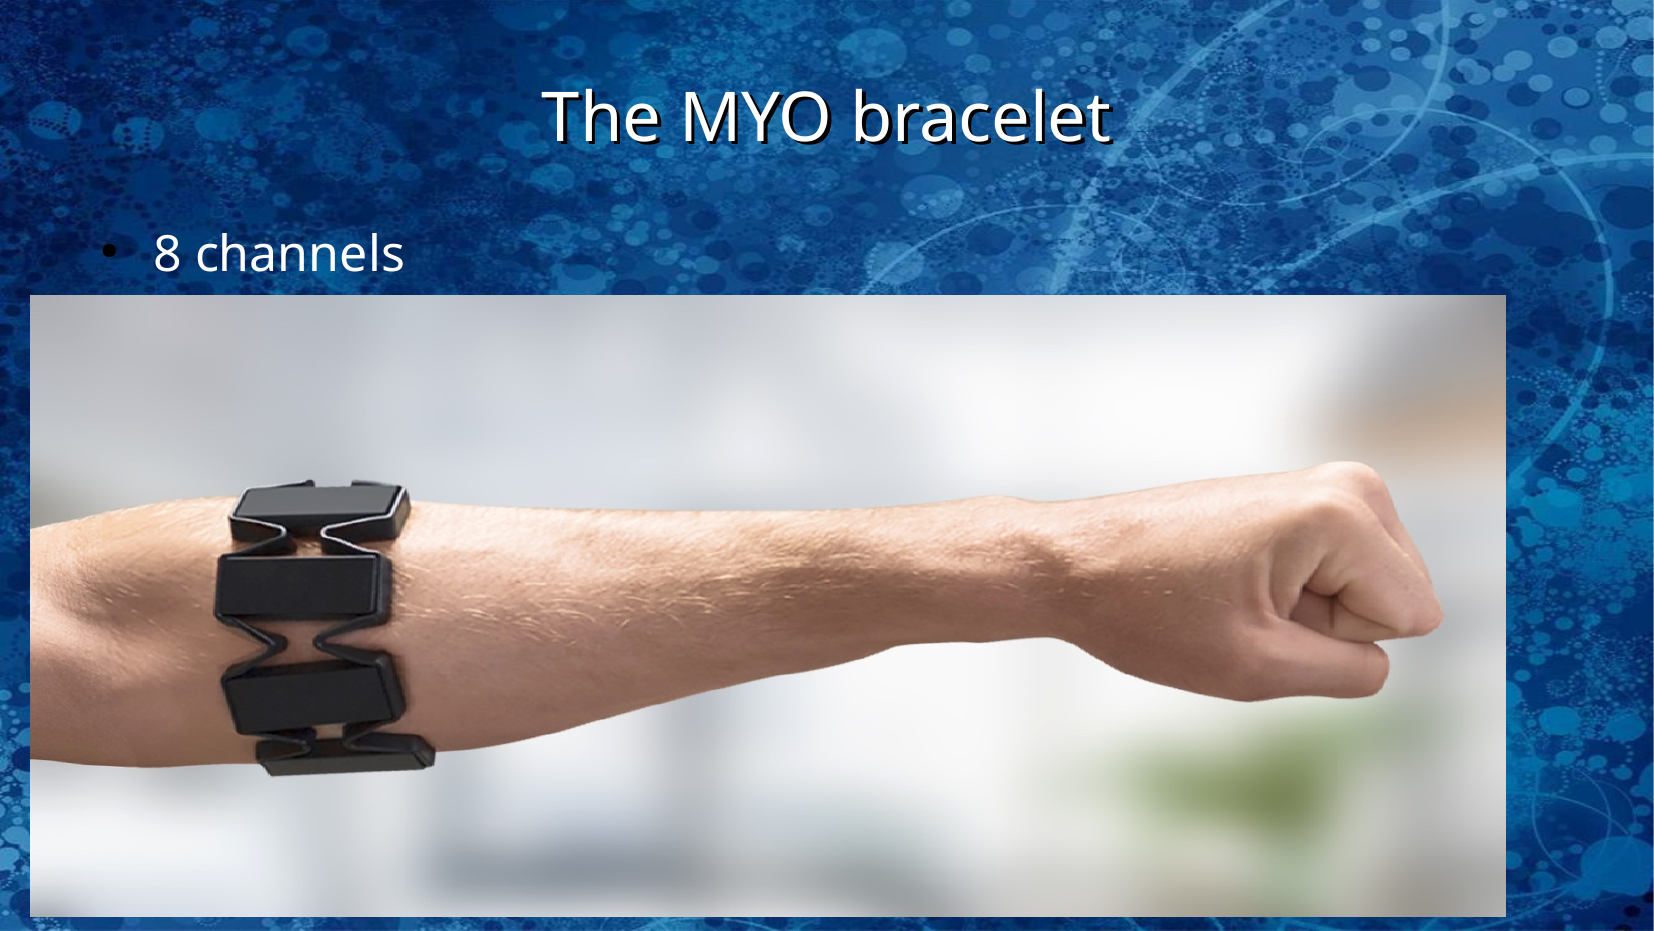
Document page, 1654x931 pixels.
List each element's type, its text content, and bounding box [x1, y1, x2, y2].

picture [0, 0, 1654, 931]
list 8 channels [82, 217, 1571, 758]
title The MYO bracelet [82, 37, 1571, 193]
